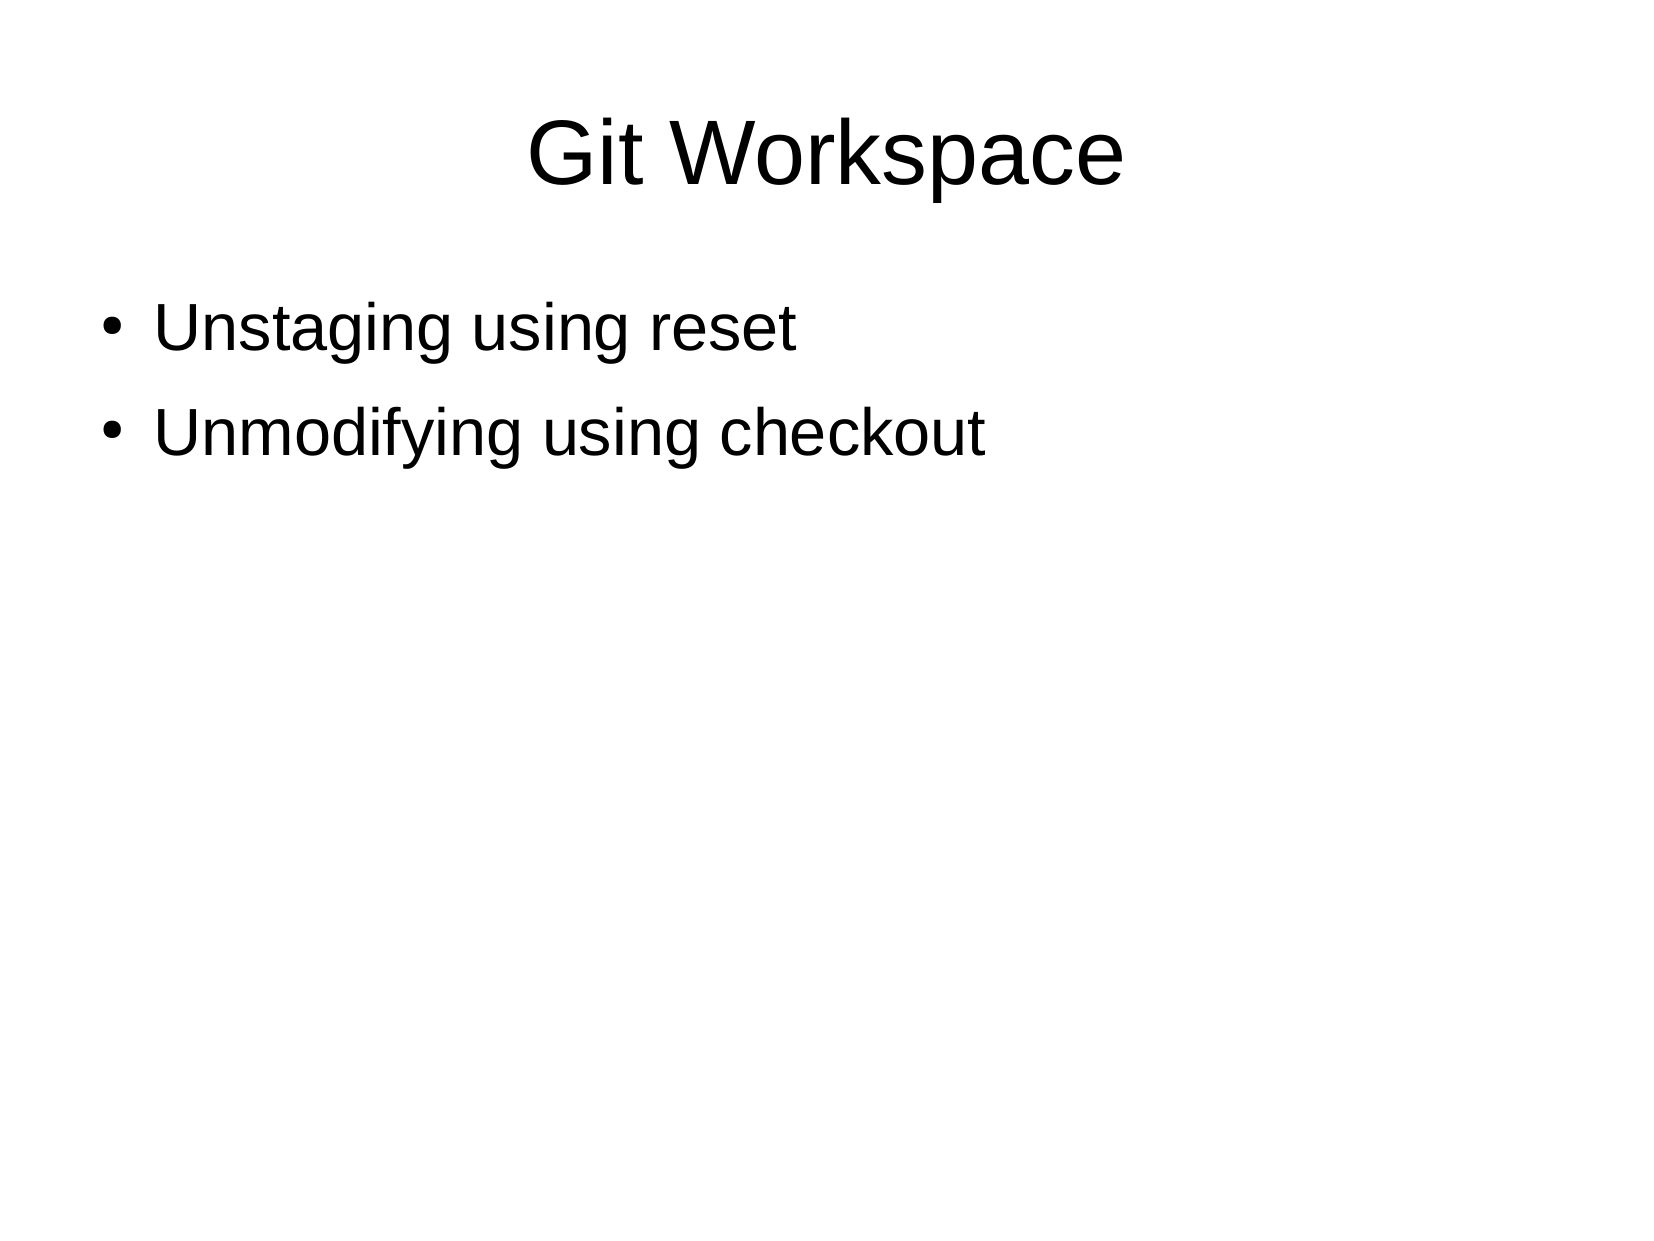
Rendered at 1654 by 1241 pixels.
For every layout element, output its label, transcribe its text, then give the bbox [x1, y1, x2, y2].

title Git Workspace [82, 49, 1571, 257]
list Unstaging using reset Unmodifying using checkout [82, 290, 1538, 1010]
